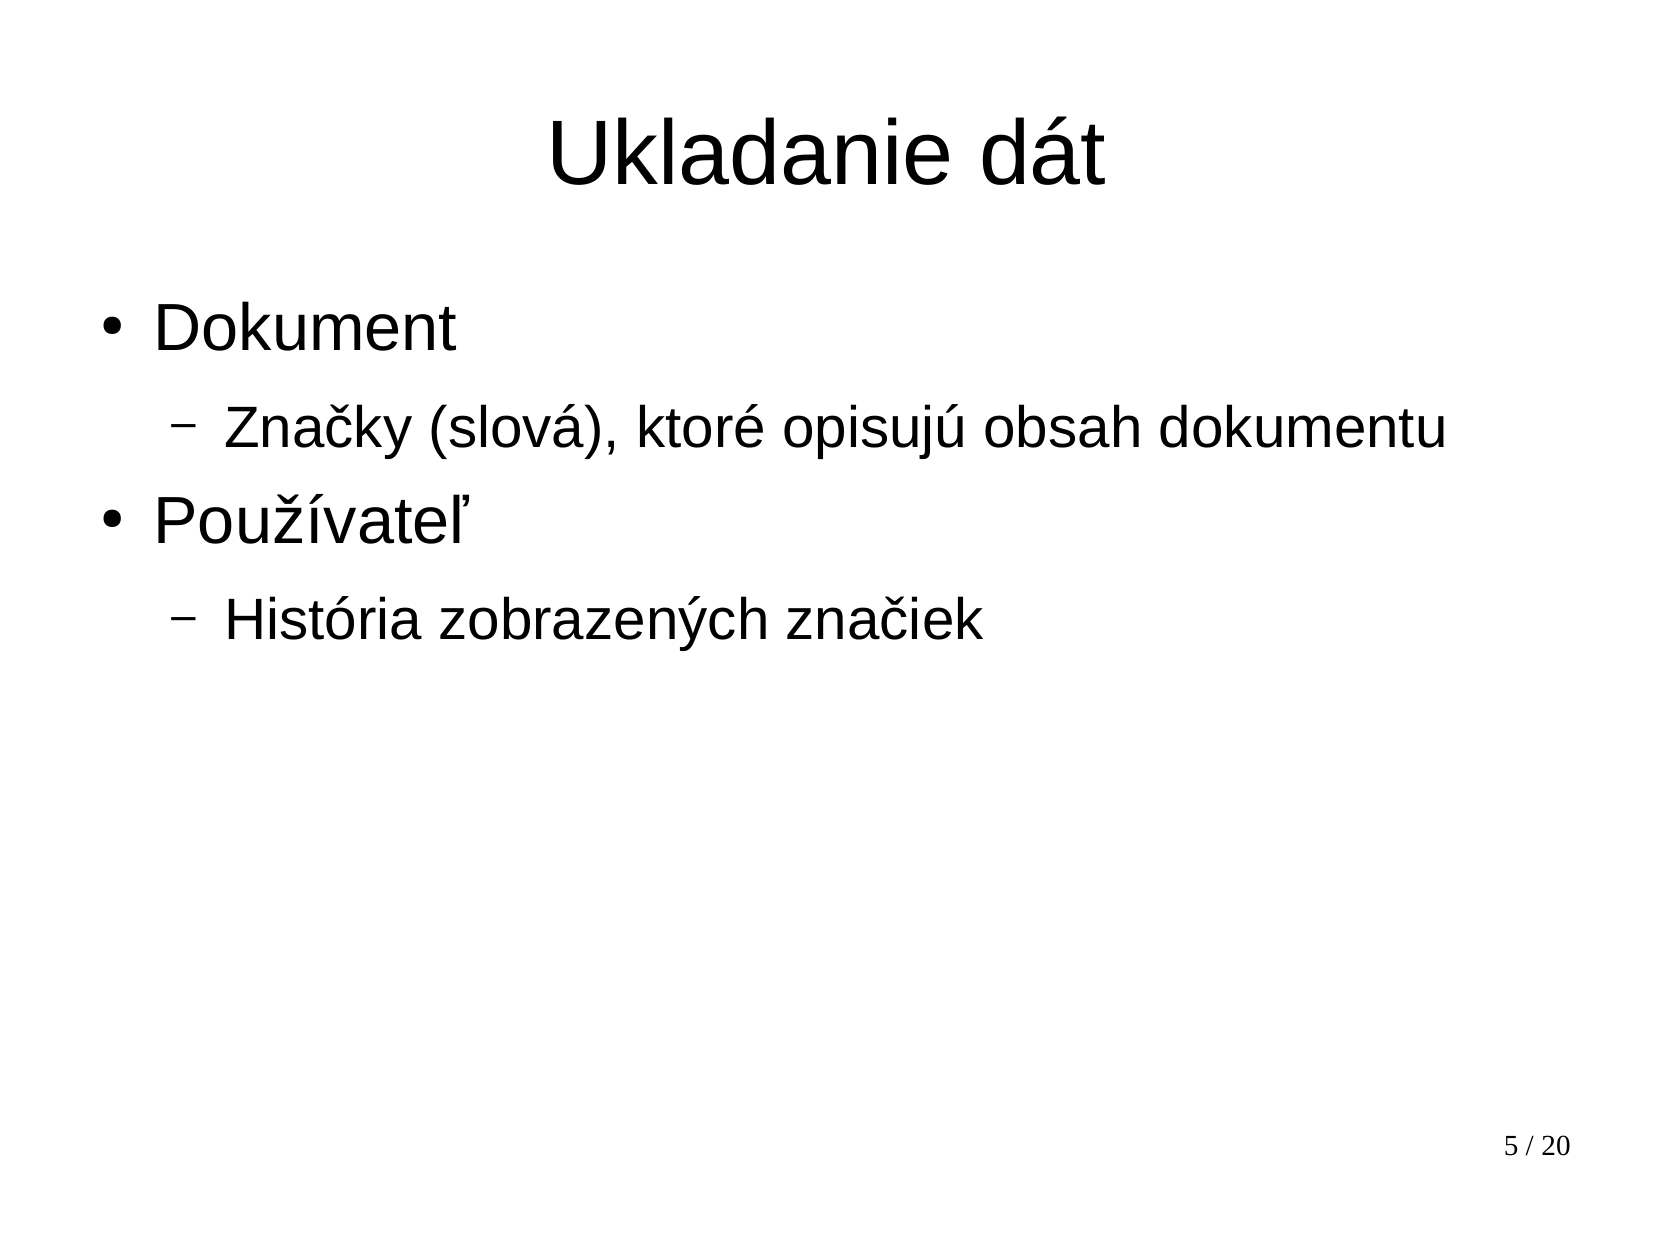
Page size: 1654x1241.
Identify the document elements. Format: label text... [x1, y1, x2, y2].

list Dokument Značky (slová), ktoré opisujú obsah dokumentu Používateľ História zobrazených značiek [82, 290, 1576, 1010]
title Ukladanie dát [82, 49, 1571, 257]
